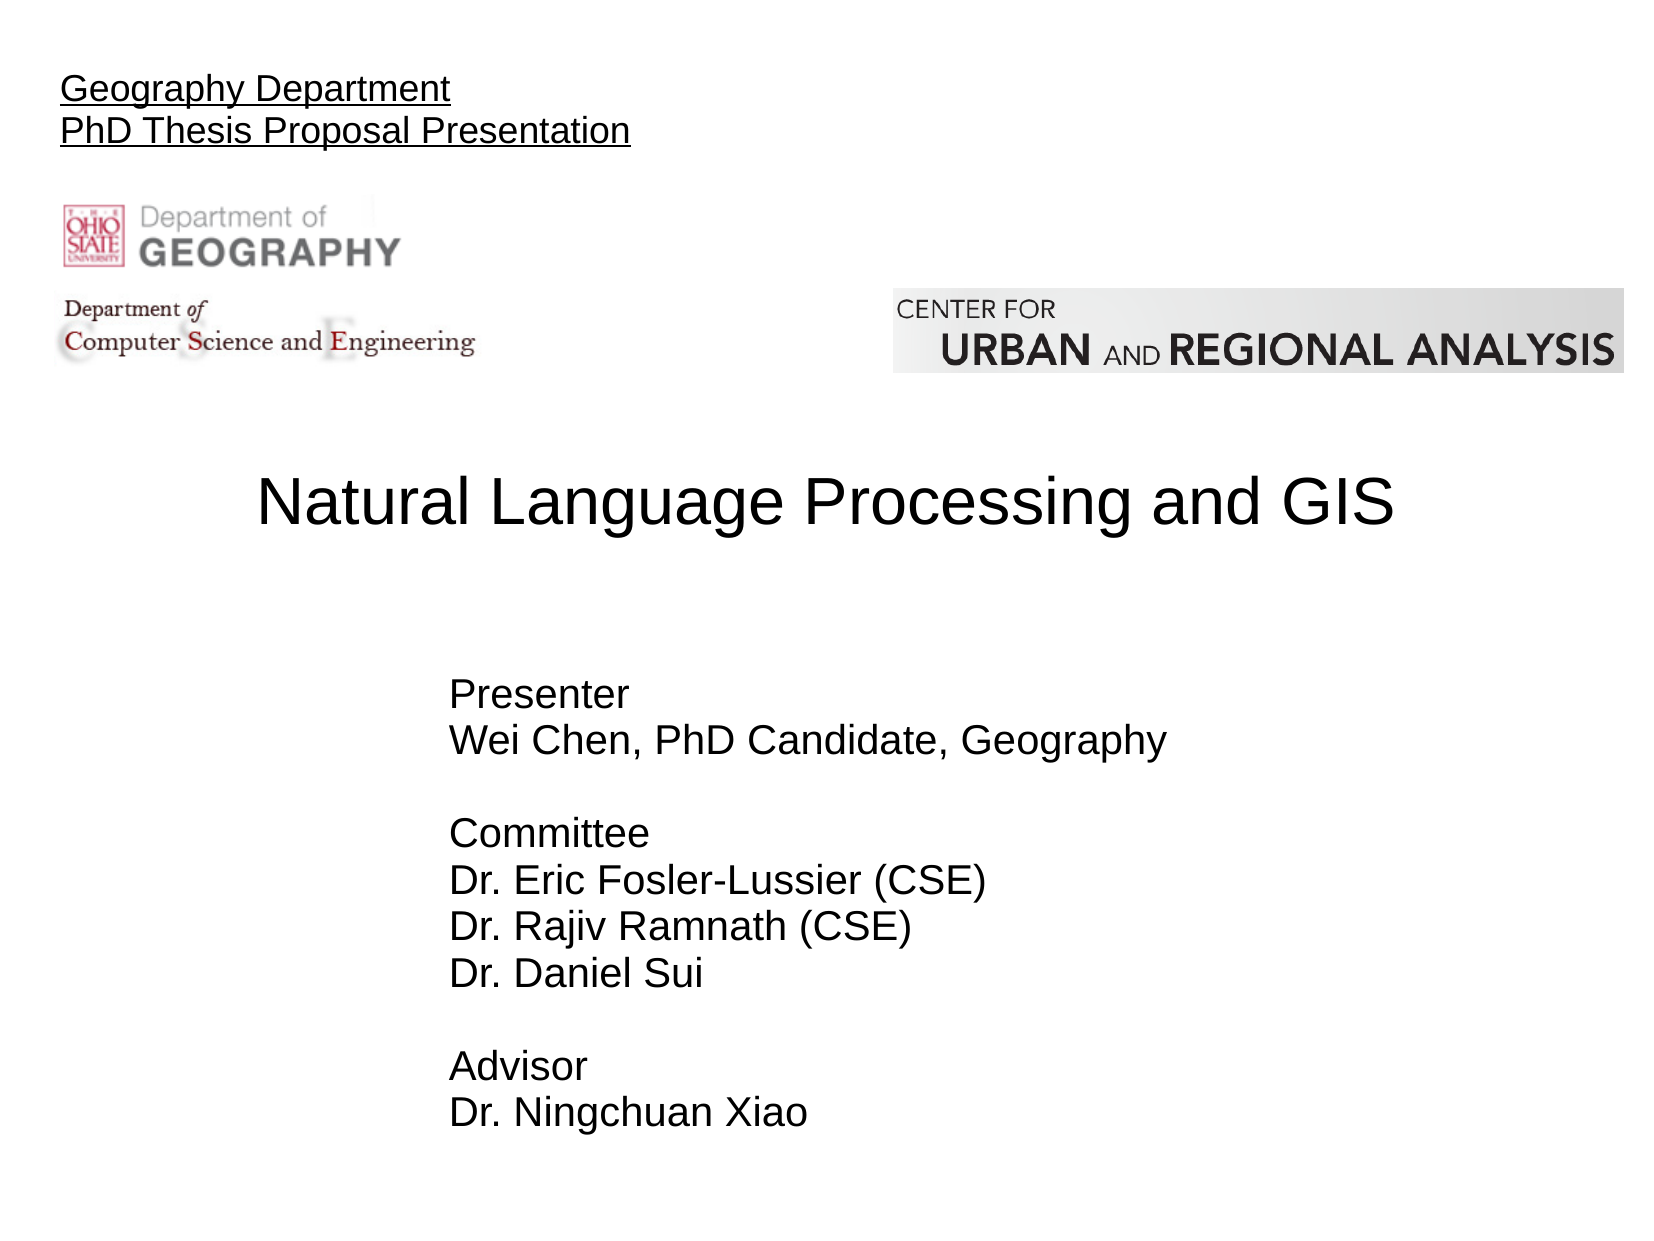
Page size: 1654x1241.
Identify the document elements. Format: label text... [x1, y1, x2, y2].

title Natural Language Processing and GIS [82, 397, 1571, 605]
picture [56, 194, 406, 272]
text_box Geography Department PhD Thesis Proposal Presentation [45, 60, 721, 159]
picture [54, 290, 484, 368]
picture [893, 288, 1624, 373]
subtitle Presenter Wei Chen, PhD Candidate, Geography Committee Dr. Eric Fosler-Lussier (CSE) Dr. Rajiv Ramnath (CSE) Dr. Daniel Sui Advisor Dr. Ningchuan Xiao [448, 496, 1220, 1217]
